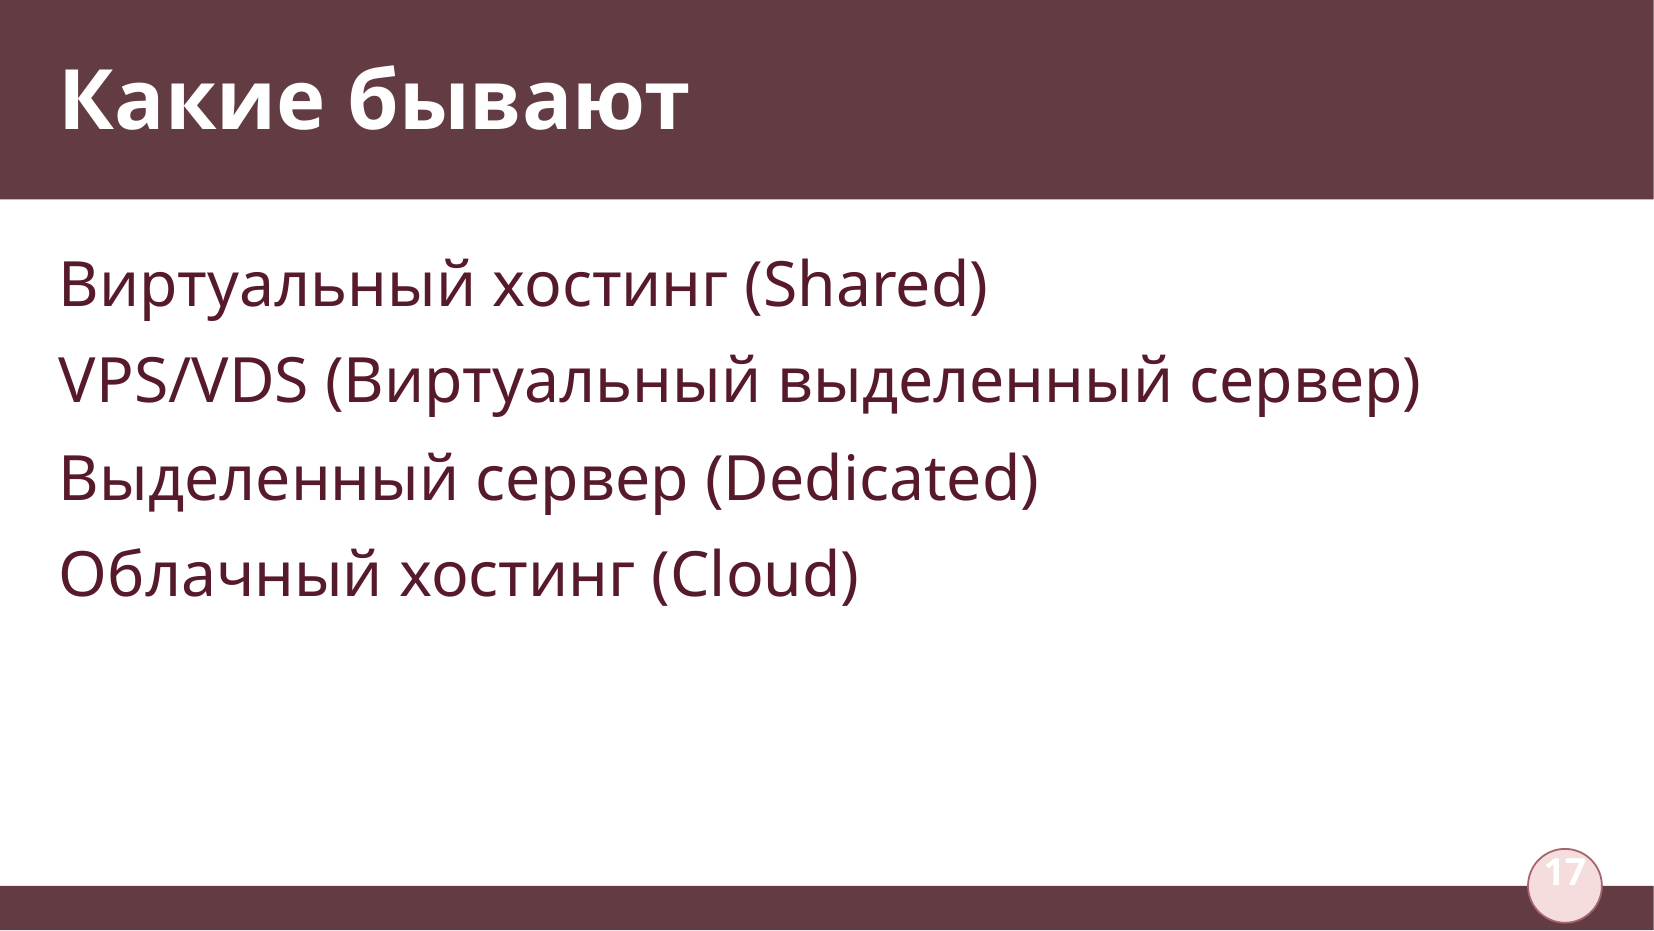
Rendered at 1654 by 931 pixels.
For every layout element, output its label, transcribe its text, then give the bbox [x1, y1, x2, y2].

title Какие бывают [59, 37, 1595, 156]
list Виртуальный хостинг (Shared) VPS/VDS (Виртуальный выделенный сервер) Выделенный сервер (Dedicated) Облачный хостинг (Cloud) [59, 243, 1595, 864]
